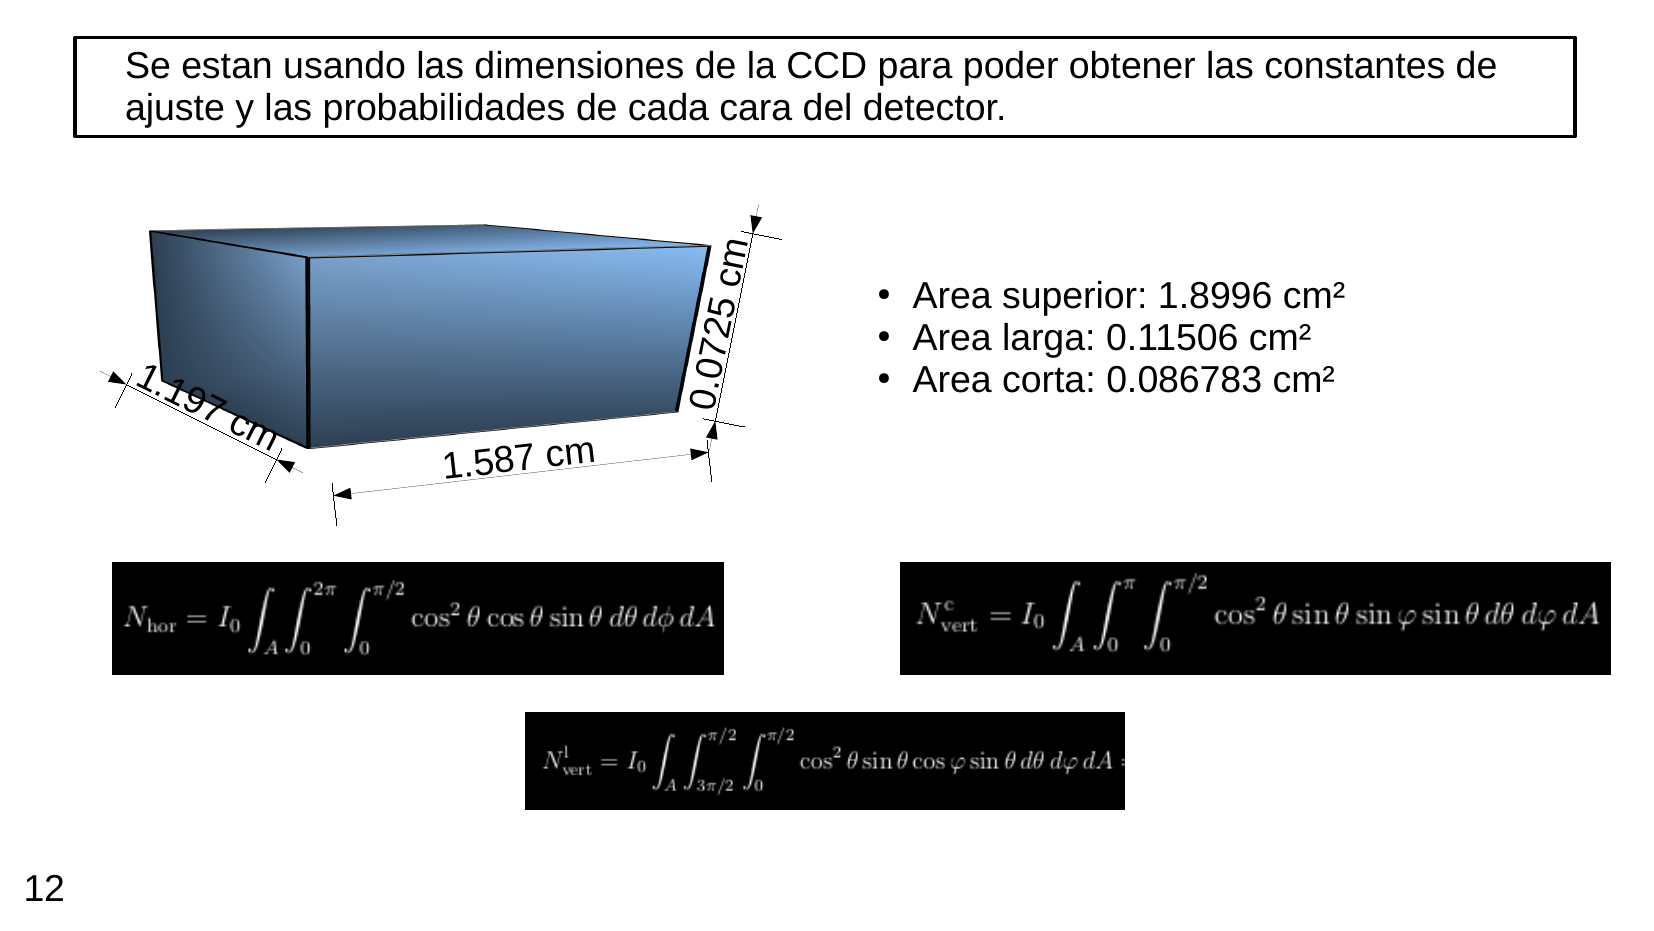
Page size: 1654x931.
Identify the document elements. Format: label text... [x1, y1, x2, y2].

picture [525, 712, 1125, 810]
picture [900, 562, 1611, 676]
picture [112, 562, 724, 676]
text_box Se estan usando las dimensiones de la CCD para poder obtener las constantes de ajuste y las probabilidades de cada cara del detector. [75, 37, 1576, 137]
text_box <number> [8, 860, 638, 931]
text_box Area superior: 1.8996 cm² Area larga: 0.11506 cm² Area corta: 0.086783 cm² [862, 225, 1388, 492]
